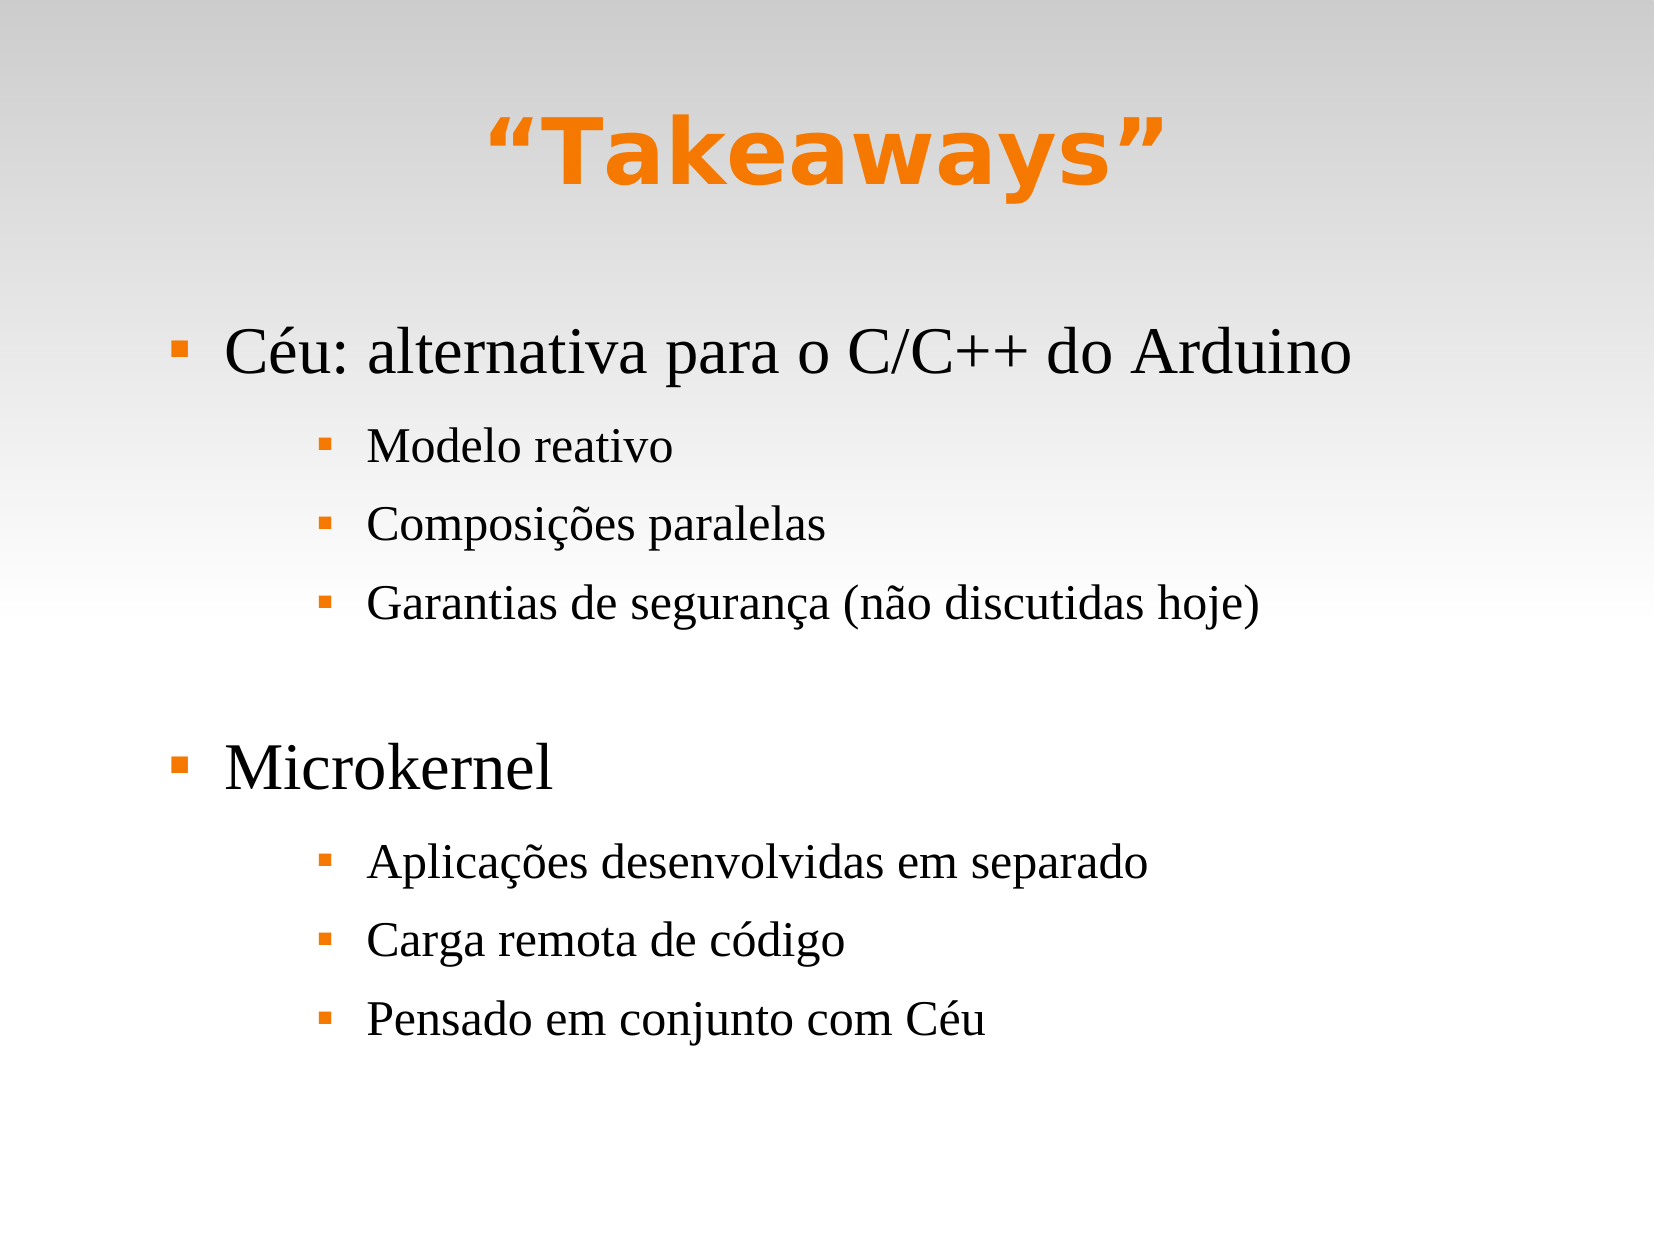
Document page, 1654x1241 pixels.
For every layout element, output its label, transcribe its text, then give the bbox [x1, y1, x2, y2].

title “Takeaways” [82, 49, 1571, 257]
list Céu: alternativa para o C/C++ do Arduino Modelo reativo Composições paralelas Garantias de segurança (não discutidas hoje) Microkernel Aplicações desenvolvidas em separado Carga remota de código Pensado em conjunto com Céu [82, 313, 1538, 1133]
